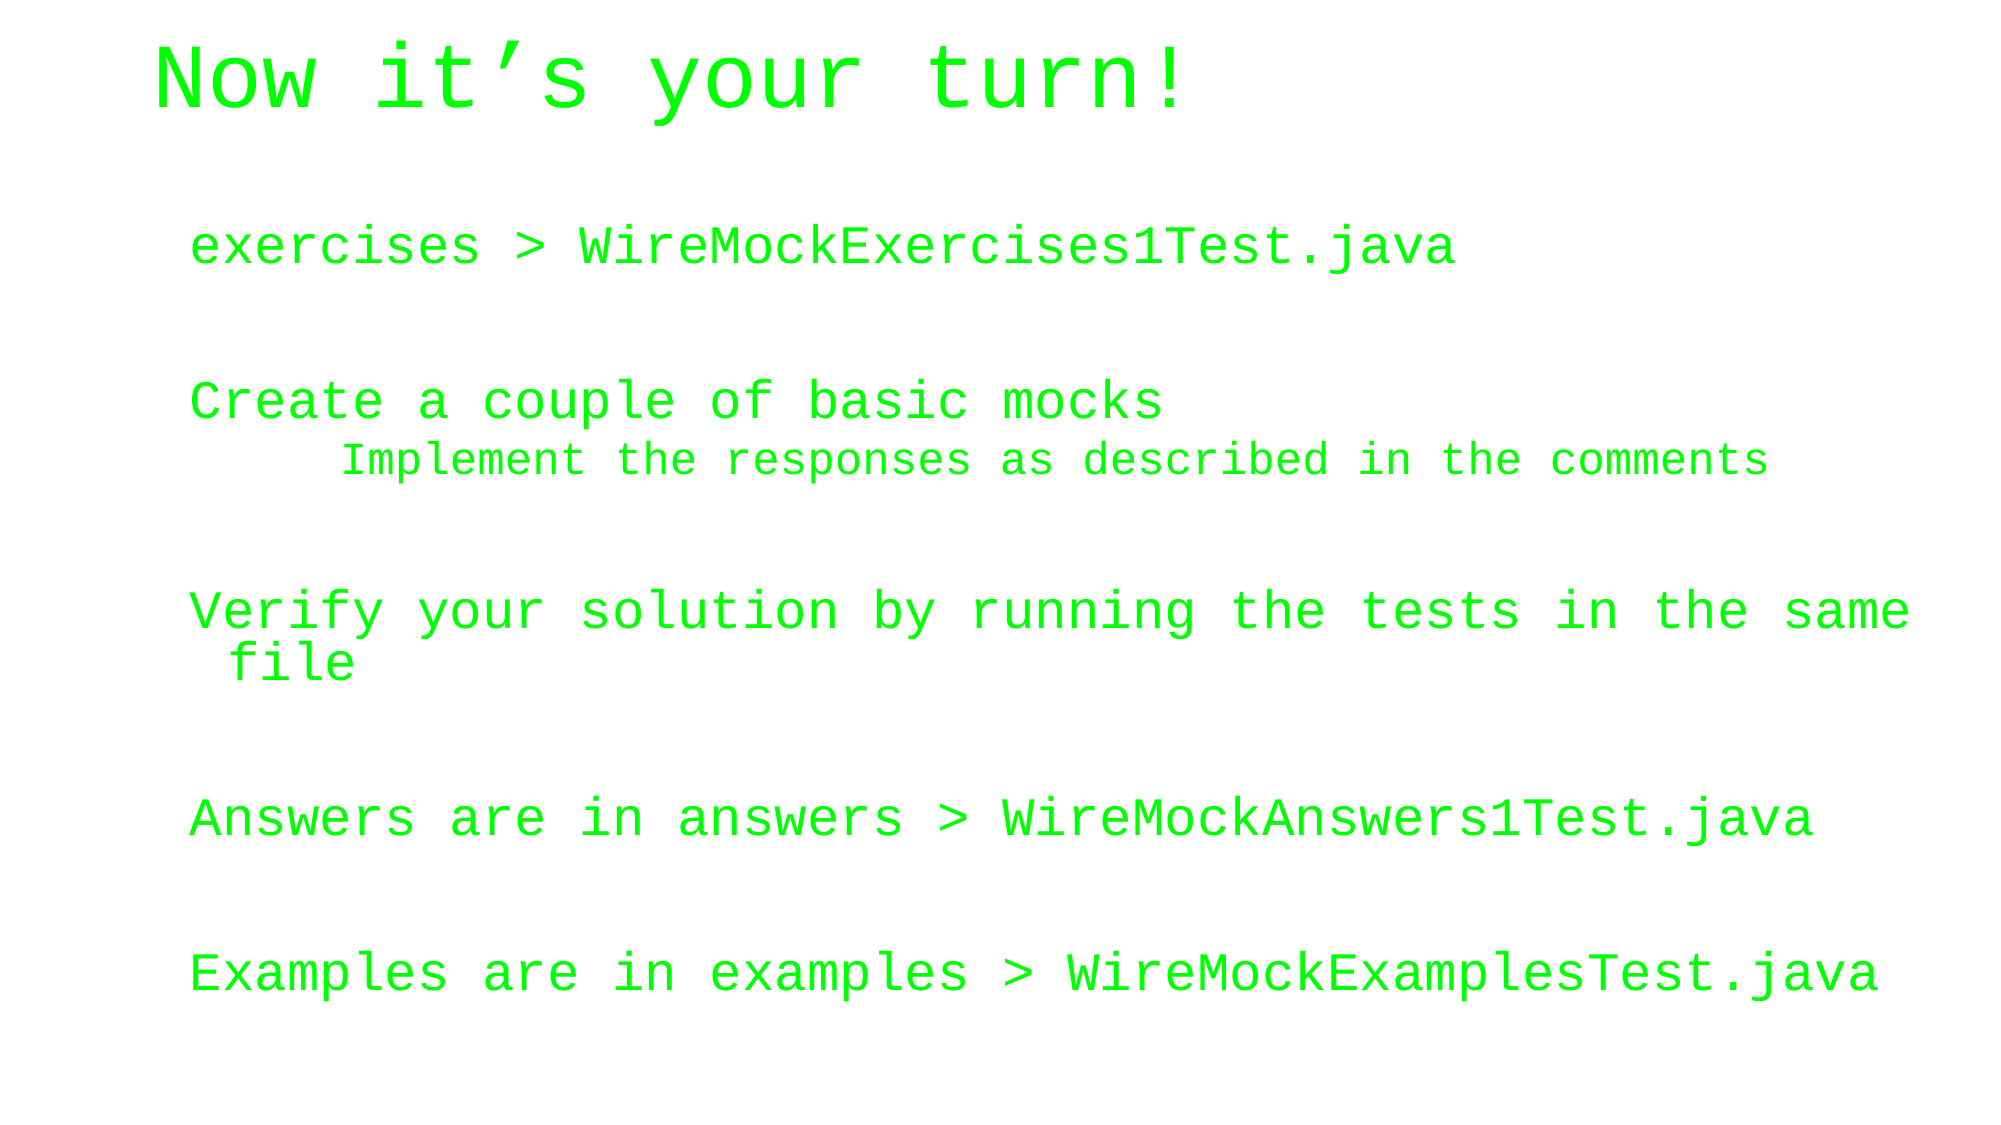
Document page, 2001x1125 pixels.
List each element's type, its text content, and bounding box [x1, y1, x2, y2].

list exercises > WireMockExercises1Test.java Create a couple of basic mocks Implement the responses as described in the comments Verify your solution by running the tests in the same file Answers are in answers > WireMockAnswers1Test.java Examples are in examples > WireMockExamplesTest.java [137, 214, 1939, 1041]
title Now it’s your turn! [137, 18, 1863, 137]
